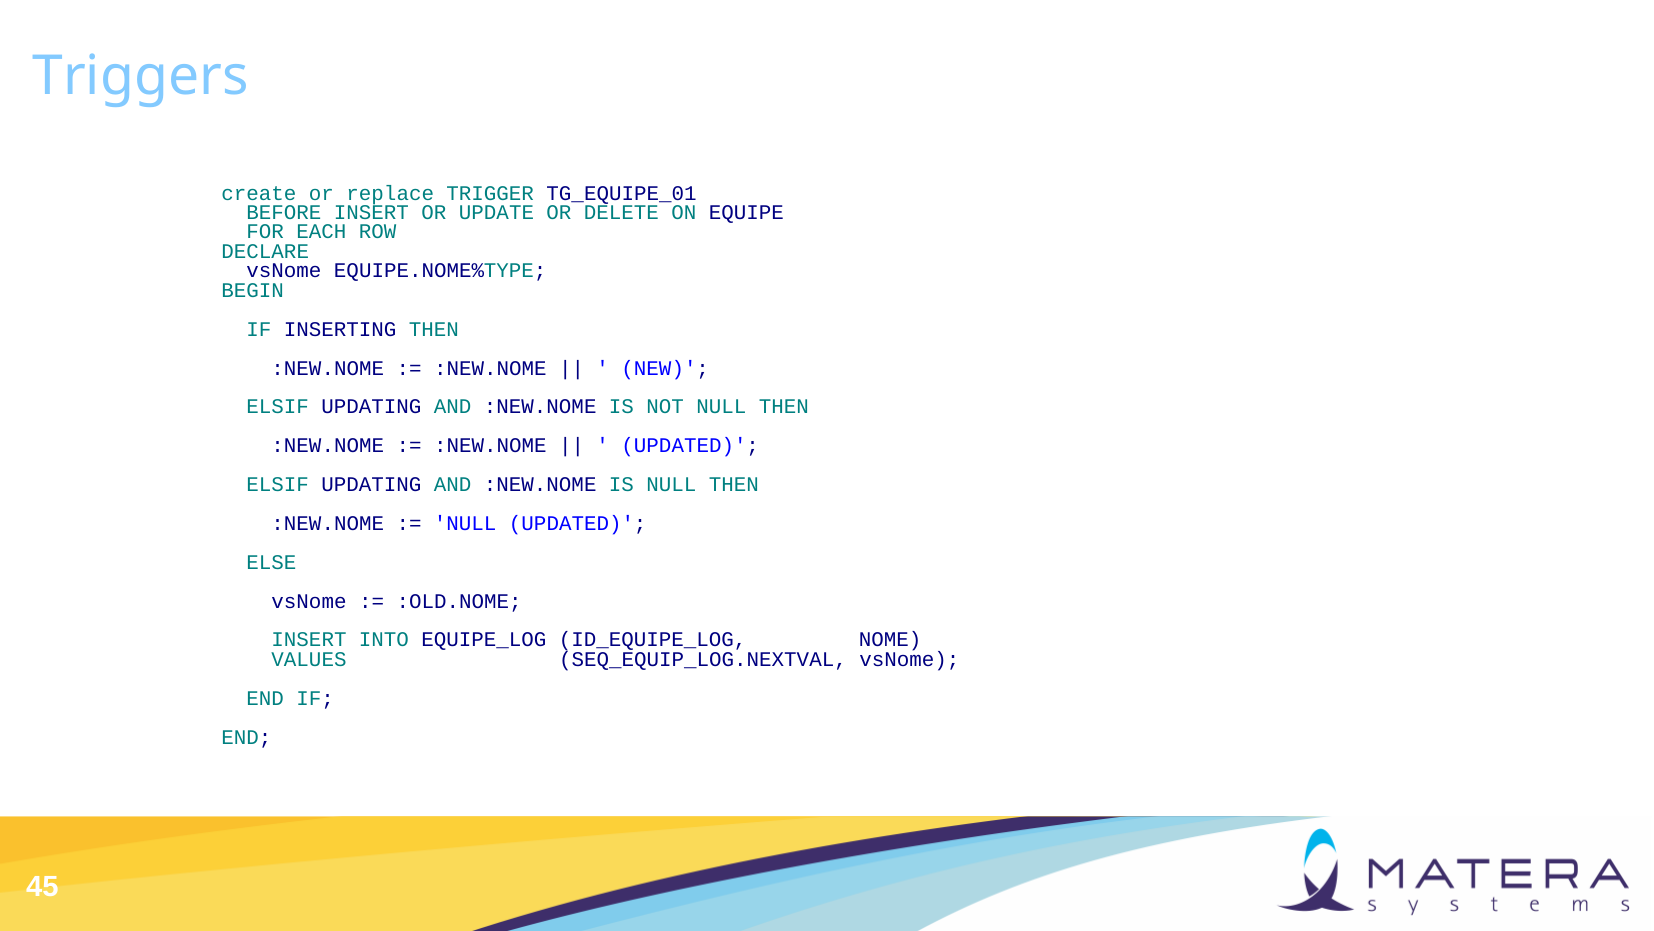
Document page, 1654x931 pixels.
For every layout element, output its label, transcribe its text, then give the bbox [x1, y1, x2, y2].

text_box create or replace TRIGGER TG_EQUIPE_01 BEFORE INSERT OR UPDATE OR DELETE ON EQUIPE FOR EACH ROW DECLARE vsNome EQUIPE.NOME%TYPE; BEGIN IF INSERTING THEN :NEW.NOME := :NEW.NOME || ' (NEW)'; ELSIF UPDATING AND :NEW.NOME IS NOT NULL THEN :NEW.NOME := :NEW.NOME || ' (UPDATED)'; ELSIF UPDATING AND :NEW.NOME IS NULL THEN :NEW.NOME := 'NULL (UPDATED)'; ELSE vsNome := :OLD.NOME; INSERT INTO EQUIPE_LOG (ID_EQUIPE_LOG, NOME) VALUES (SEQ_EQUIP_LOG.NEXTVAL, vsNome); END IF; END; [206, 177, 1418, 761]
title Triggers [32, 24, 1628, 137]
picture [0, 816, 1652, 931]
